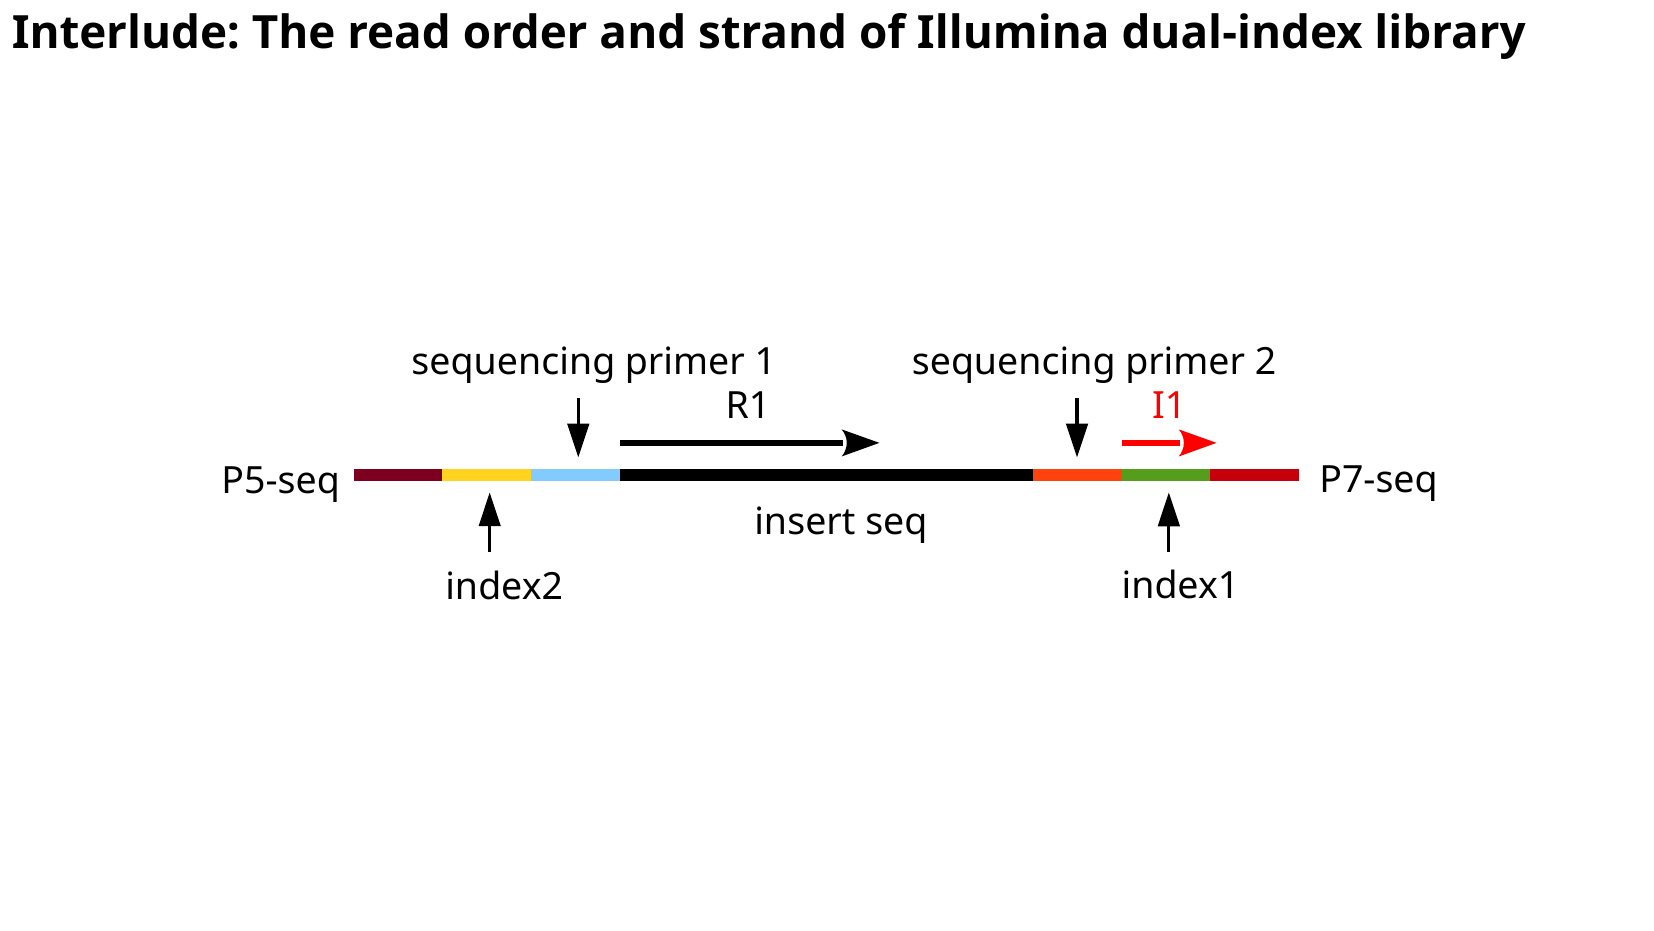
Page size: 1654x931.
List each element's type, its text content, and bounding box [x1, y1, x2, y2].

text_box P5-seq [206, 445, 355, 512]
text_box P7-seq [1304, 445, 1453, 512]
text_box sequencing primer 2 [897, 327, 1292, 394]
text_box R1 [710, 371, 786, 438]
text_box insert seq [739, 486, 943, 553]
text_box I1 [1137, 371, 1202, 438]
text_box sequencing primer 1 [396, 327, 792, 394]
text_box index2 [430, 551, 579, 618]
title Interlude: The read order and strand of Illumina dual-index library [11, 0, 1642, 130]
text_box index1 [1106, 551, 1255, 618]
